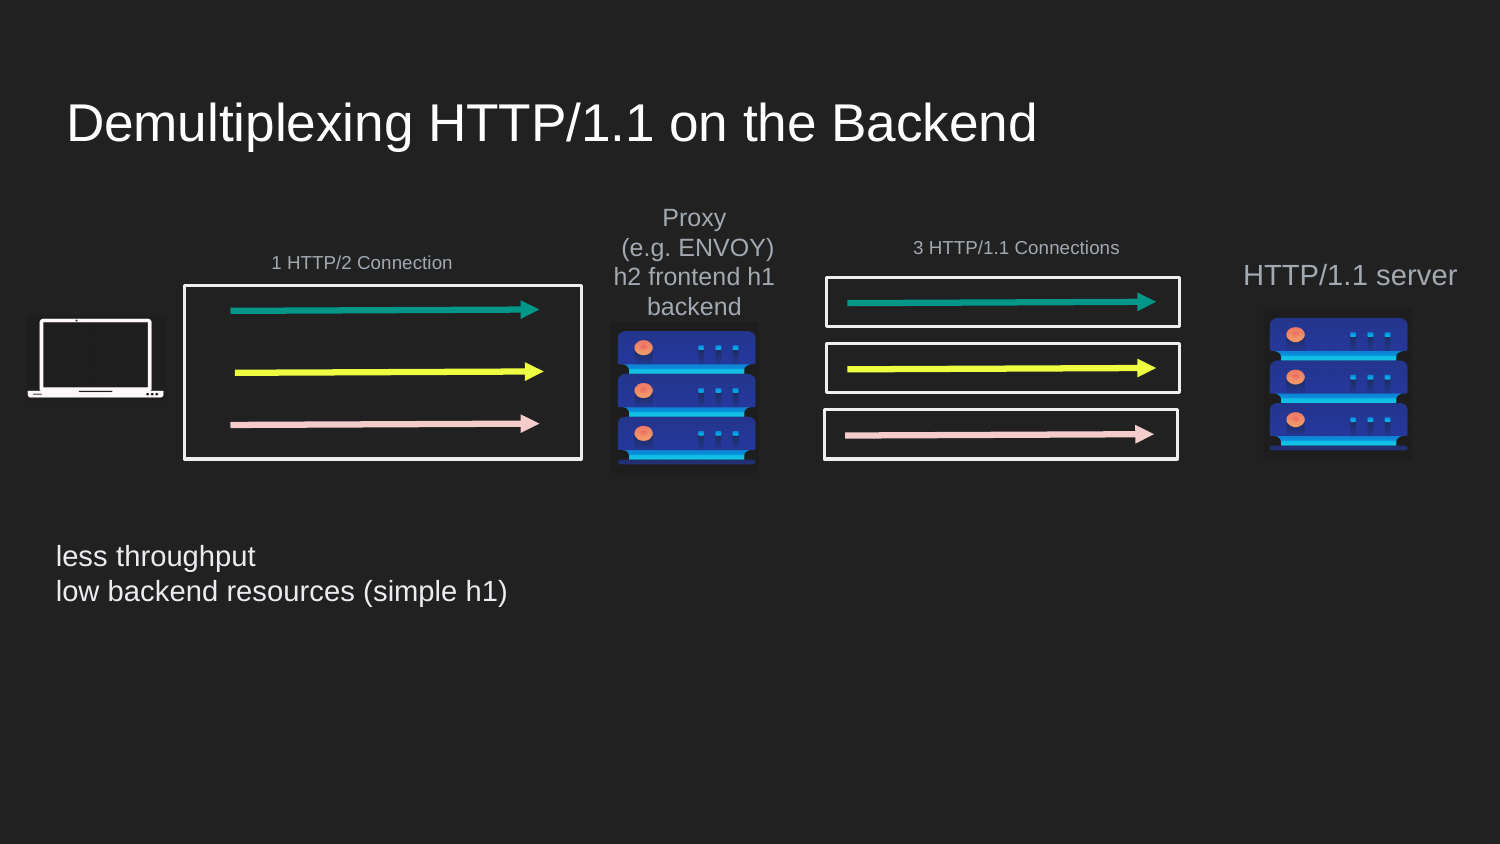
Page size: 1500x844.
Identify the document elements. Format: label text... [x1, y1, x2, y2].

picture [610, 336, 759, 473]
text_box HTTP/1.1 server [1228, 241, 1482, 307]
text_box Proxy (e.g. ENVOY) h2 frontend h1 backend [564, 186, 825, 336]
text_box 3 HTTP/1.1 Connections [898, 220, 1169, 274]
title Demultiplexing HTTP/1.1 on the Backend [51, 72, 1449, 167]
text_box 1 HTTP/2 Connection [256, 235, 527, 288]
picture [1263, 309, 1412, 459]
text_box less throughput low backend resources (simple h1) [40, 521, 534, 622]
picture [26, 315, 167, 401]
